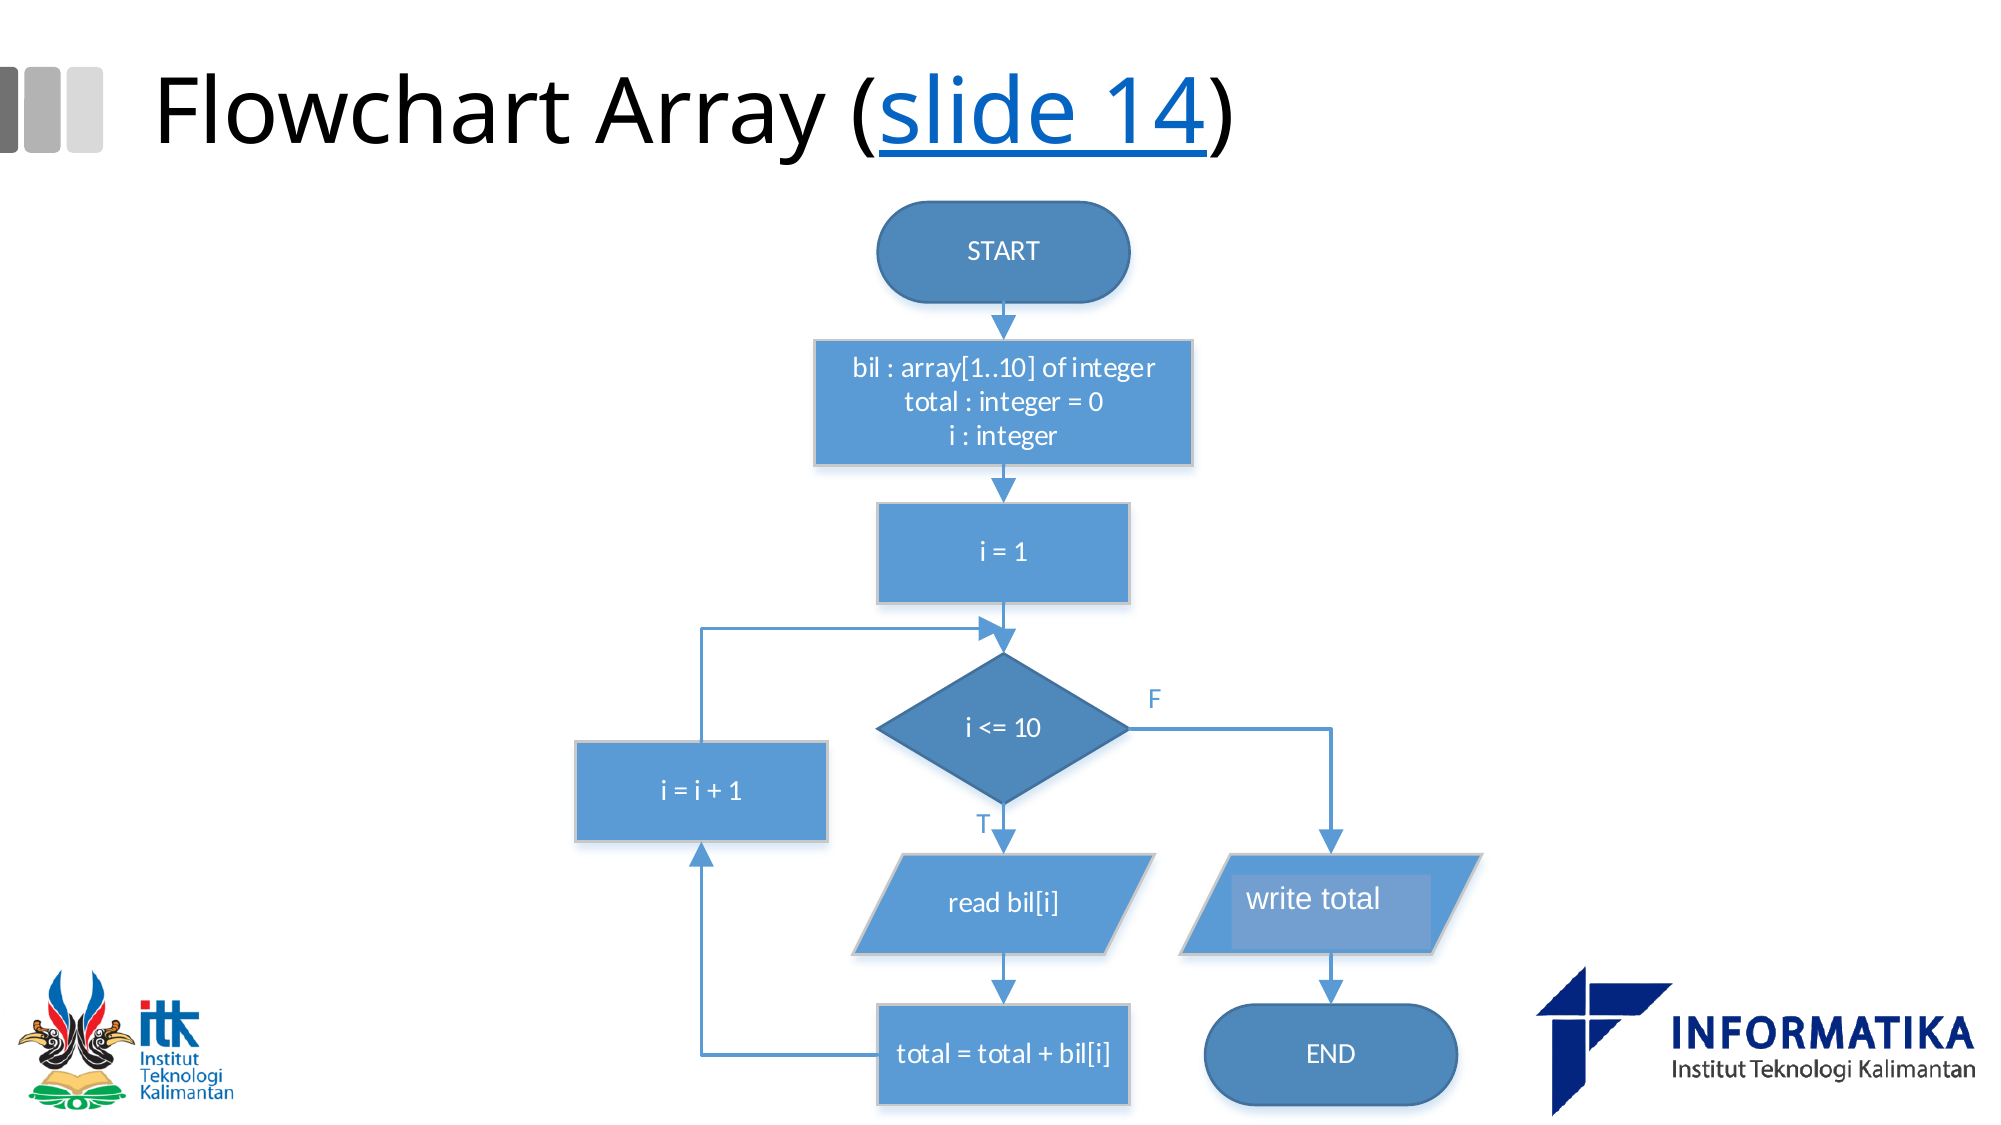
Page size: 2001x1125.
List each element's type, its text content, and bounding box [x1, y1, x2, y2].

picture [1534, 965, 1976, 1118]
picture [560, 193, 1497, 1125]
picture [0, 935, 252, 1125]
title Flowchart Array (slide 14) [137, 1, 1863, 219]
text_box write total [1231, 874, 1431, 950]
